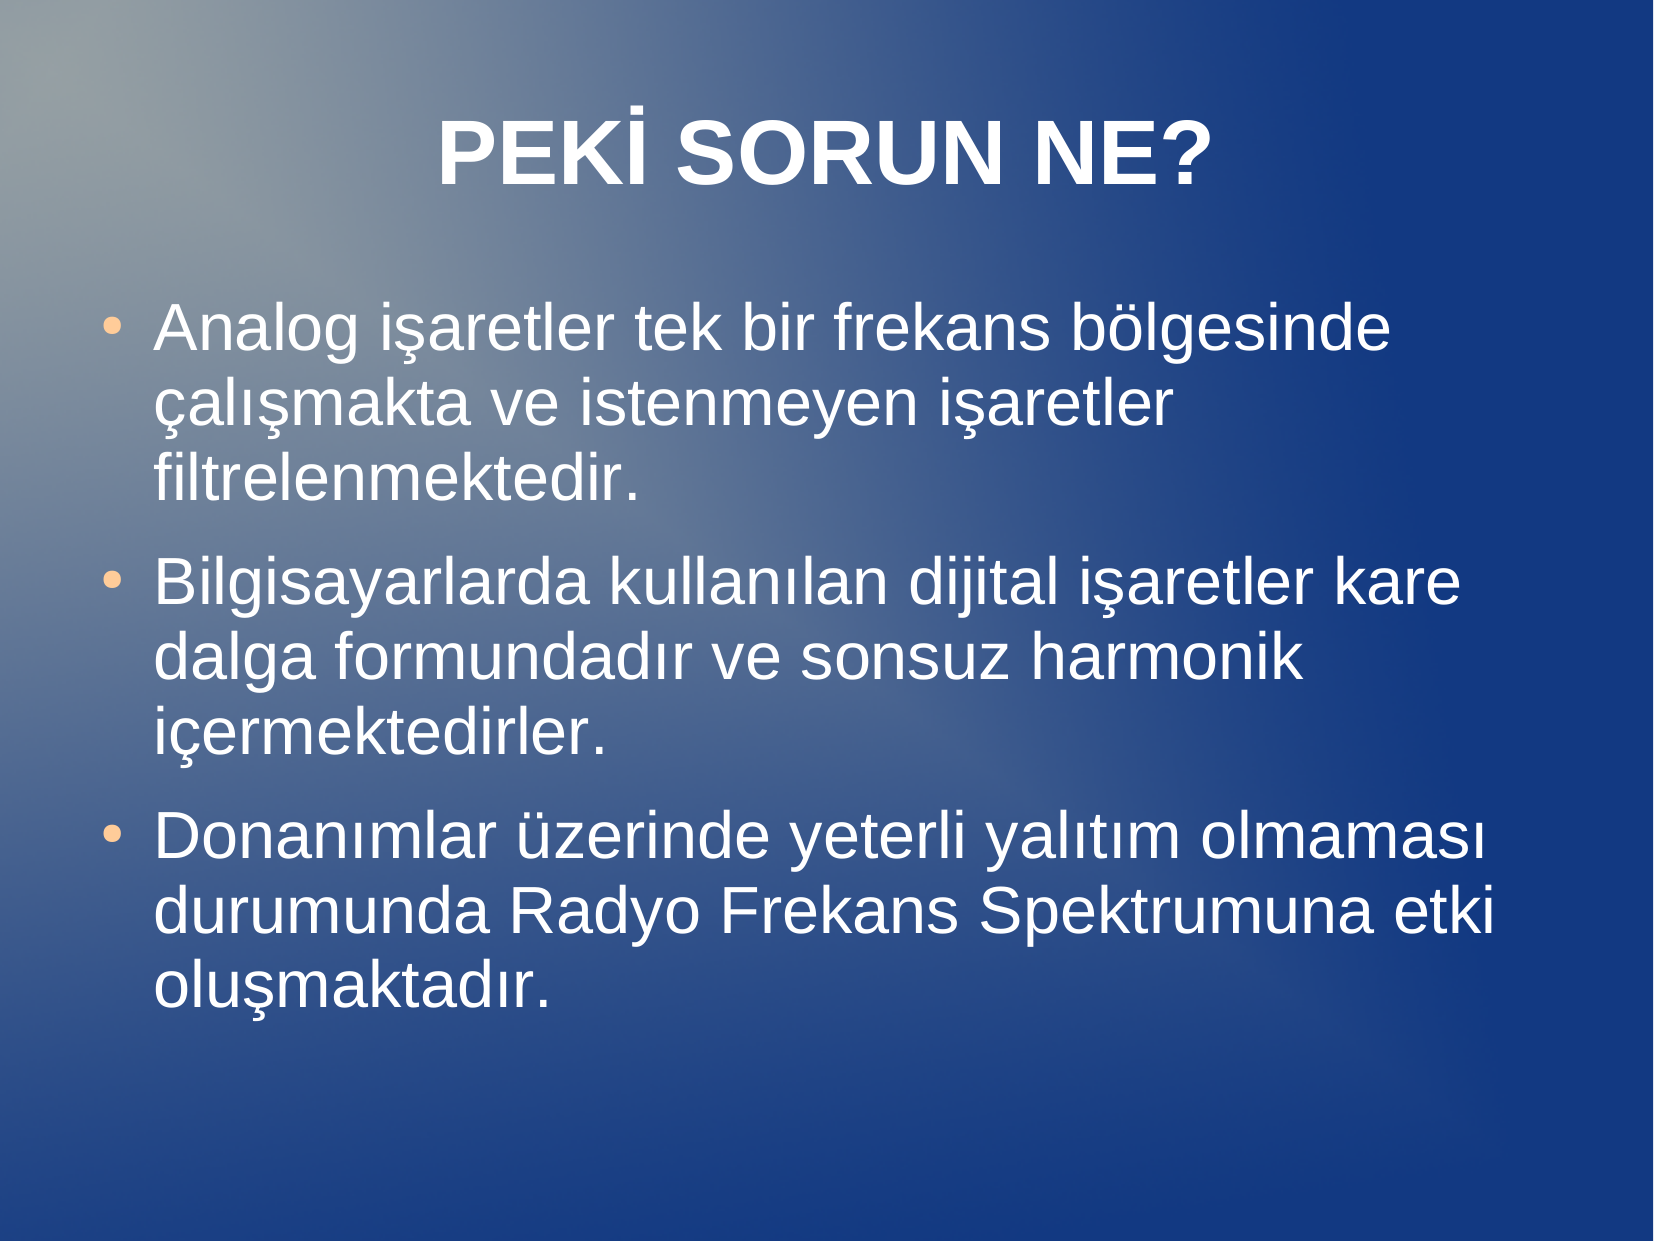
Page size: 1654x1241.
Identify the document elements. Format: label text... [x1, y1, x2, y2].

title PEKİ SORUN NE? [82, 49, 1571, 257]
list Analog işaretler tek bir frekans bölgesinde çalışmakta ve istenmeyen işaretler filtrelenmektedir. Bilgisayarlarda kullanılan dijital işaretler kare dalga formundadır ve sonsuz harmonik içermektedirler. Donanımlar üzerinde yeterli yalıtım olmaması durumunda Radyo Frekans Spektrumuna etki oluşmaktadır. [82, 290, 1571, 1095]
picture [0, 0, 1654, 1241]
